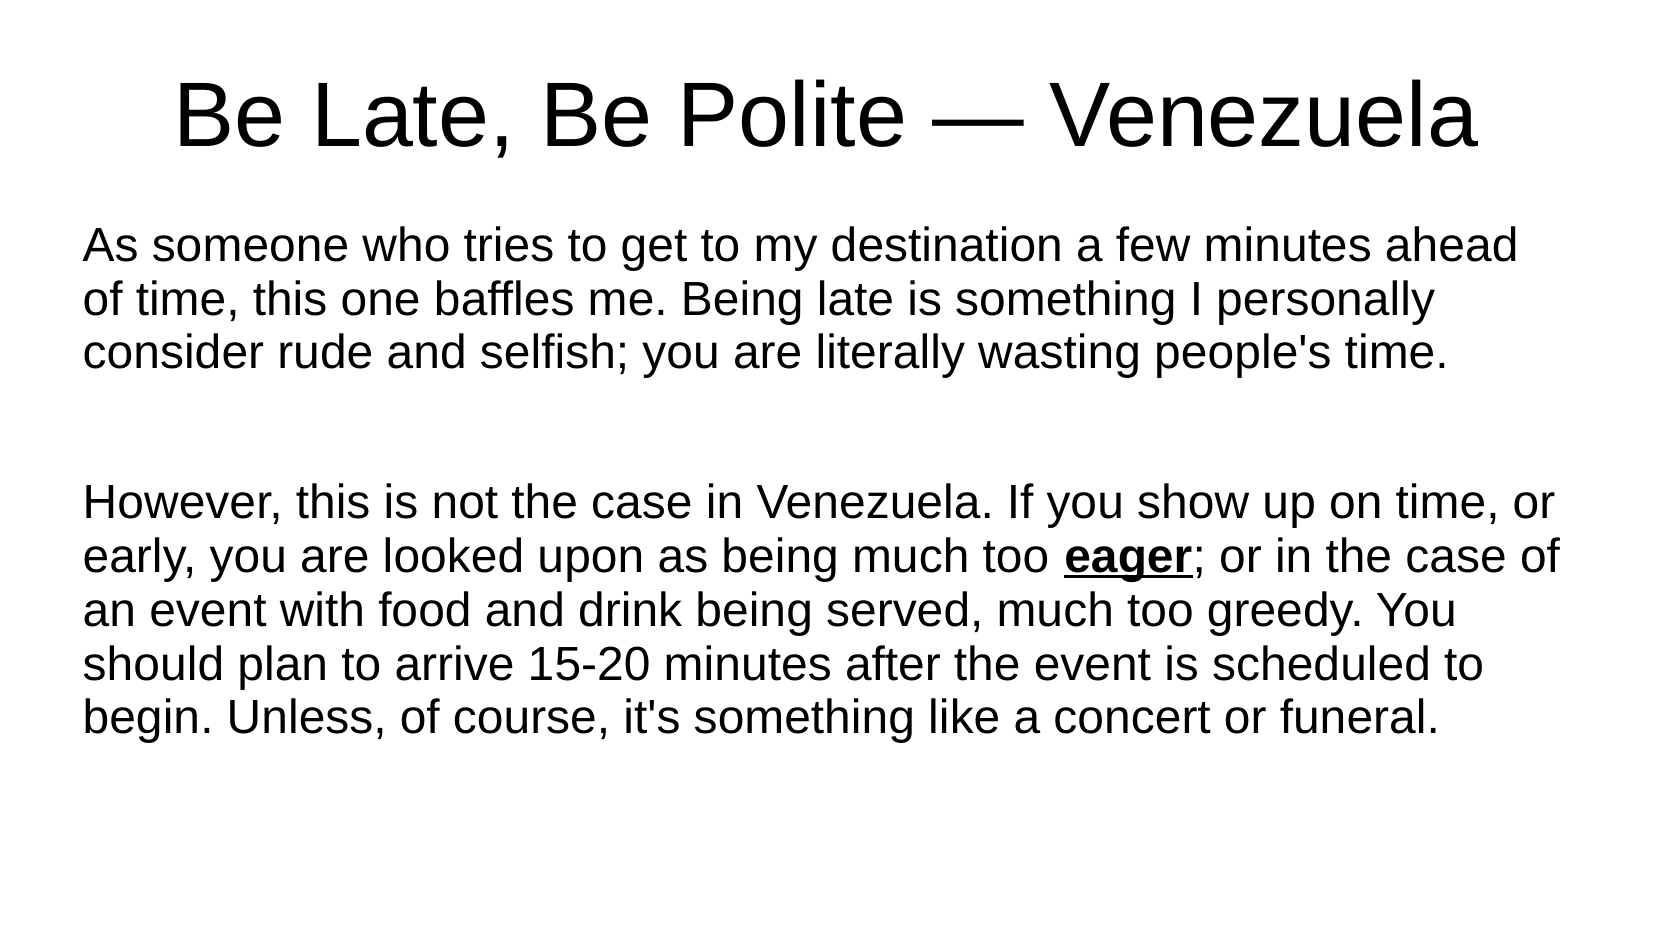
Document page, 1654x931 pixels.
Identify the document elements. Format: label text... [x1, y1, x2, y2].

title Be Late, Be Polite — Venezuela [82, 37, 1571, 193]
list As someone who tries to get to my destination a few minutes ahead of time, this one baffles me. Being late is something I personally consider rude and selfish; you are literally wasting people's time. However, this is not the case in Venezuela. If you show up on time, or early, you are looked upon as being much too eager; or in the case of an event with food and drink being served, much too greedy. You should plan to arrive 15-20 minutes after the event is scheduled to begin. Unless, of course, it's something like a concert or funeral. [82, 217, 1571, 758]
